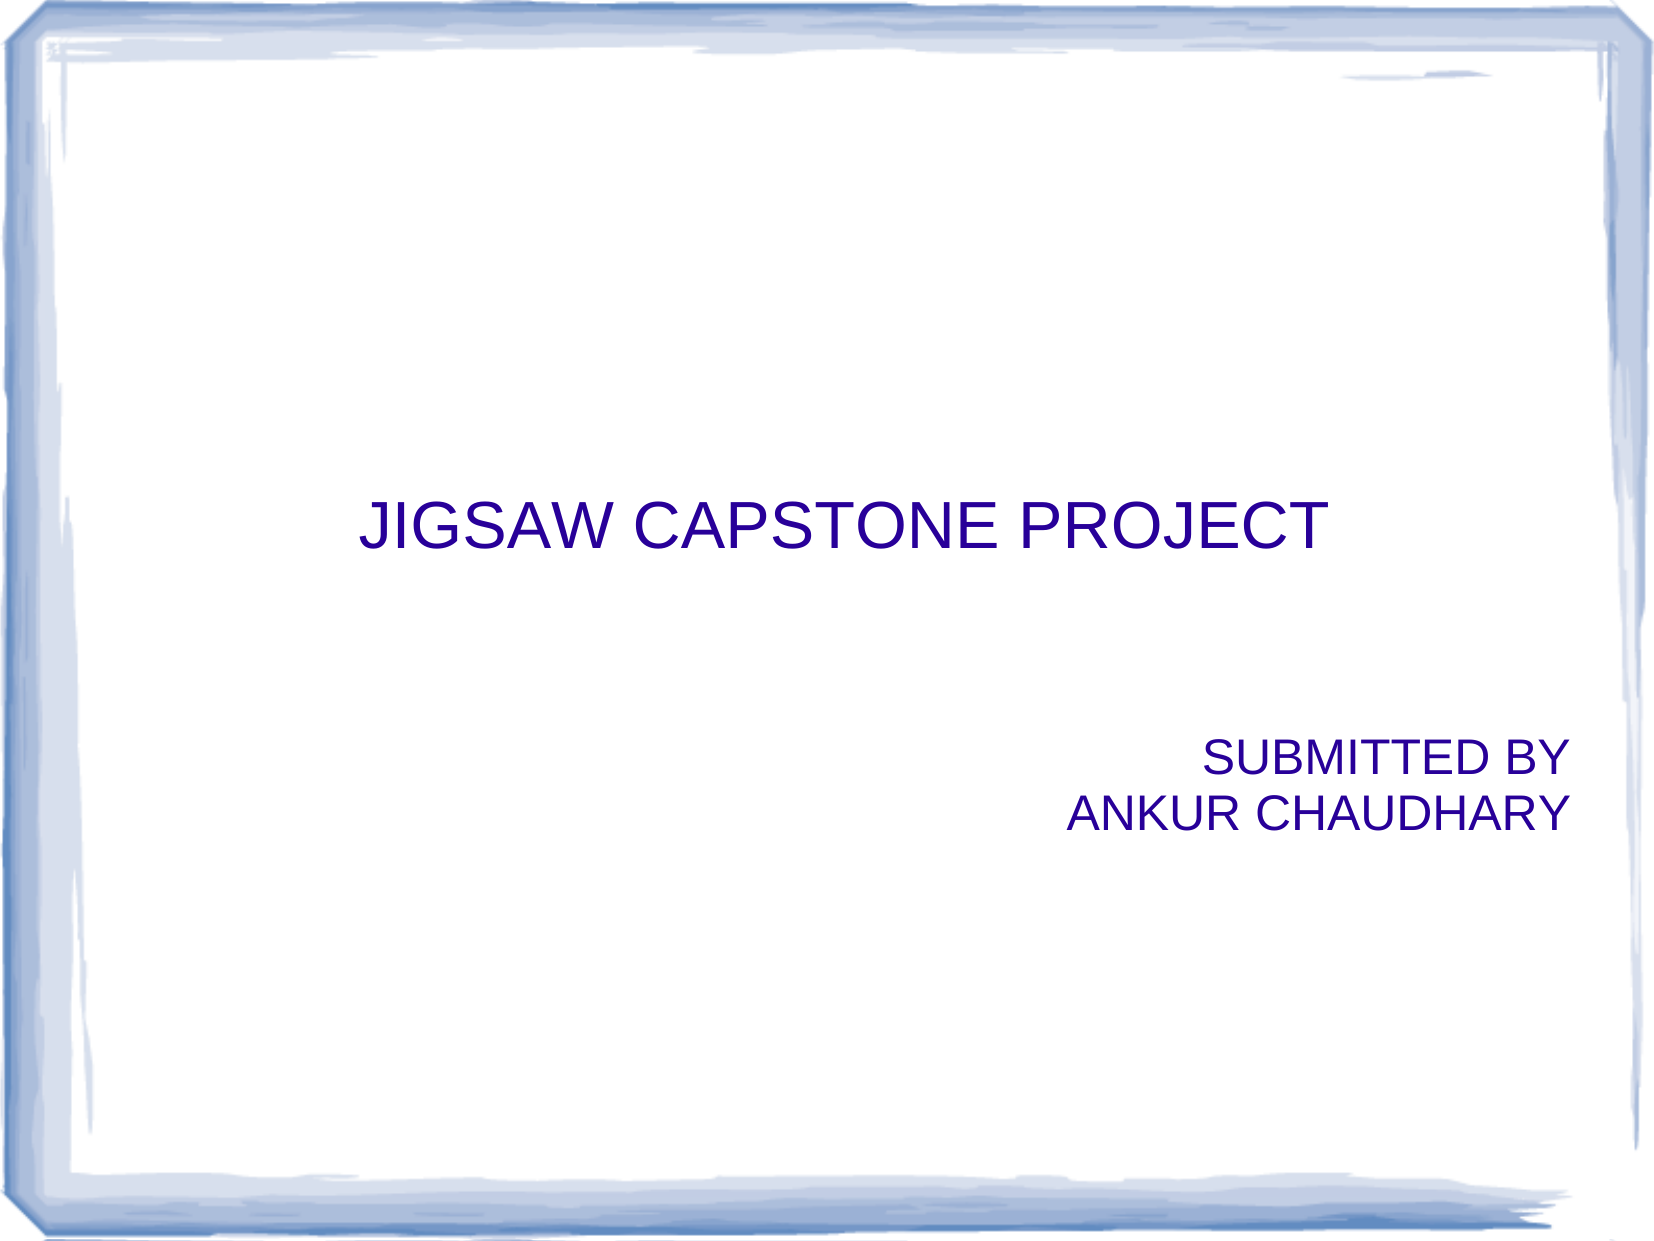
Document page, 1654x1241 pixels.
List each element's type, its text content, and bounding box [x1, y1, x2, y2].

picture [0, 0, 1654, 1241]
subtitle JIGSAW CAPSTONE PROJECT SUBMITTED BY ANKUR CHAUDHARY [118, 324, 1571, 1004]
